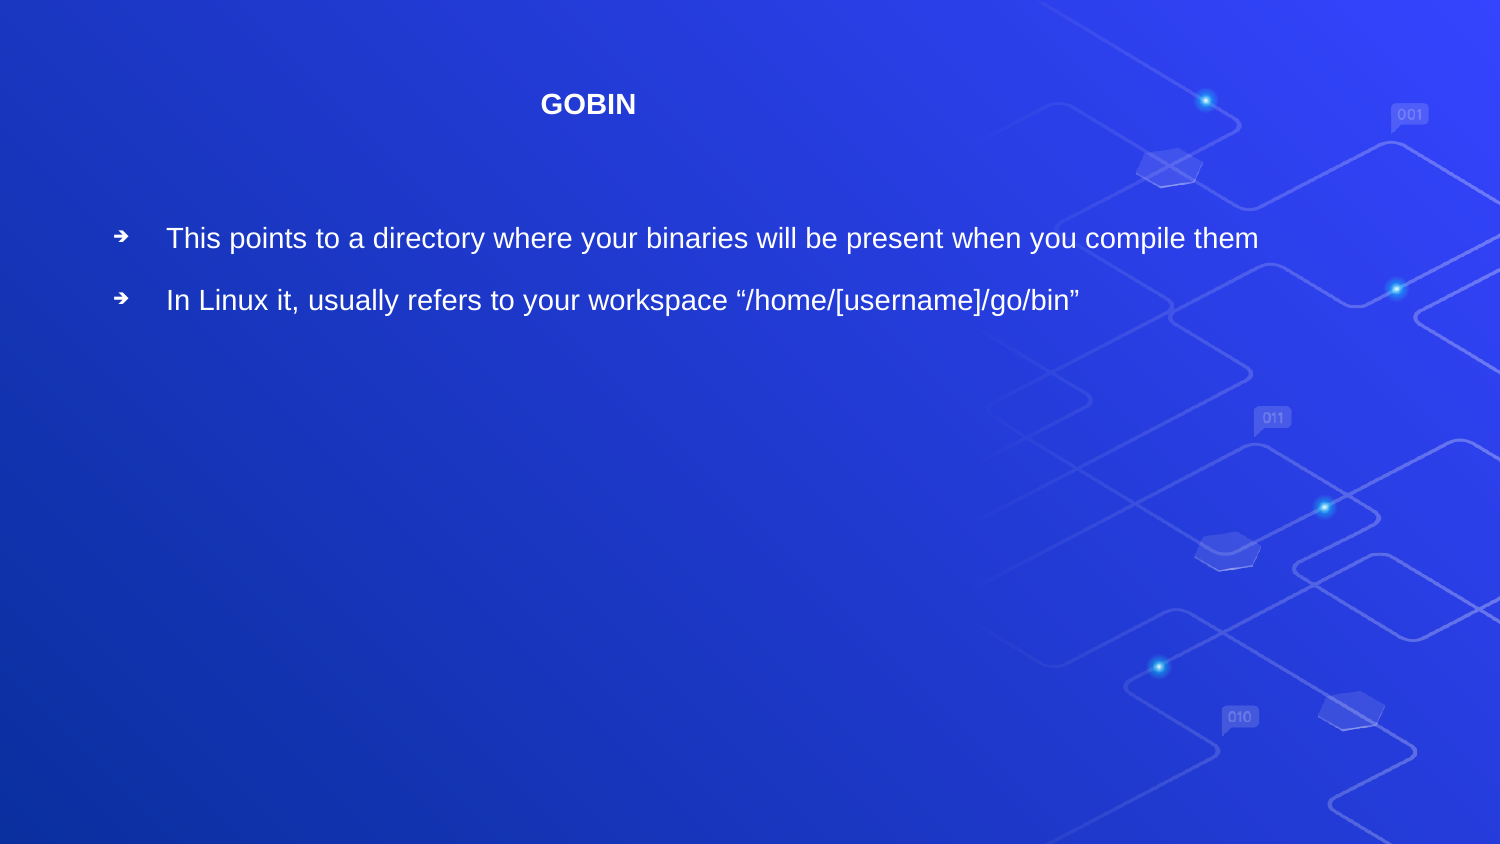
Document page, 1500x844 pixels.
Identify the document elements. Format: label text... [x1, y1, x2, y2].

list This points to a directory where your binaries will be present when you compile them In Linux it, usually refers to your workspace “/home/[username]/go/bin” [95, 221, 1321, 740]
picture [0, 0, 1500, 844]
title GOBIN [95, 33, 1082, 175]
